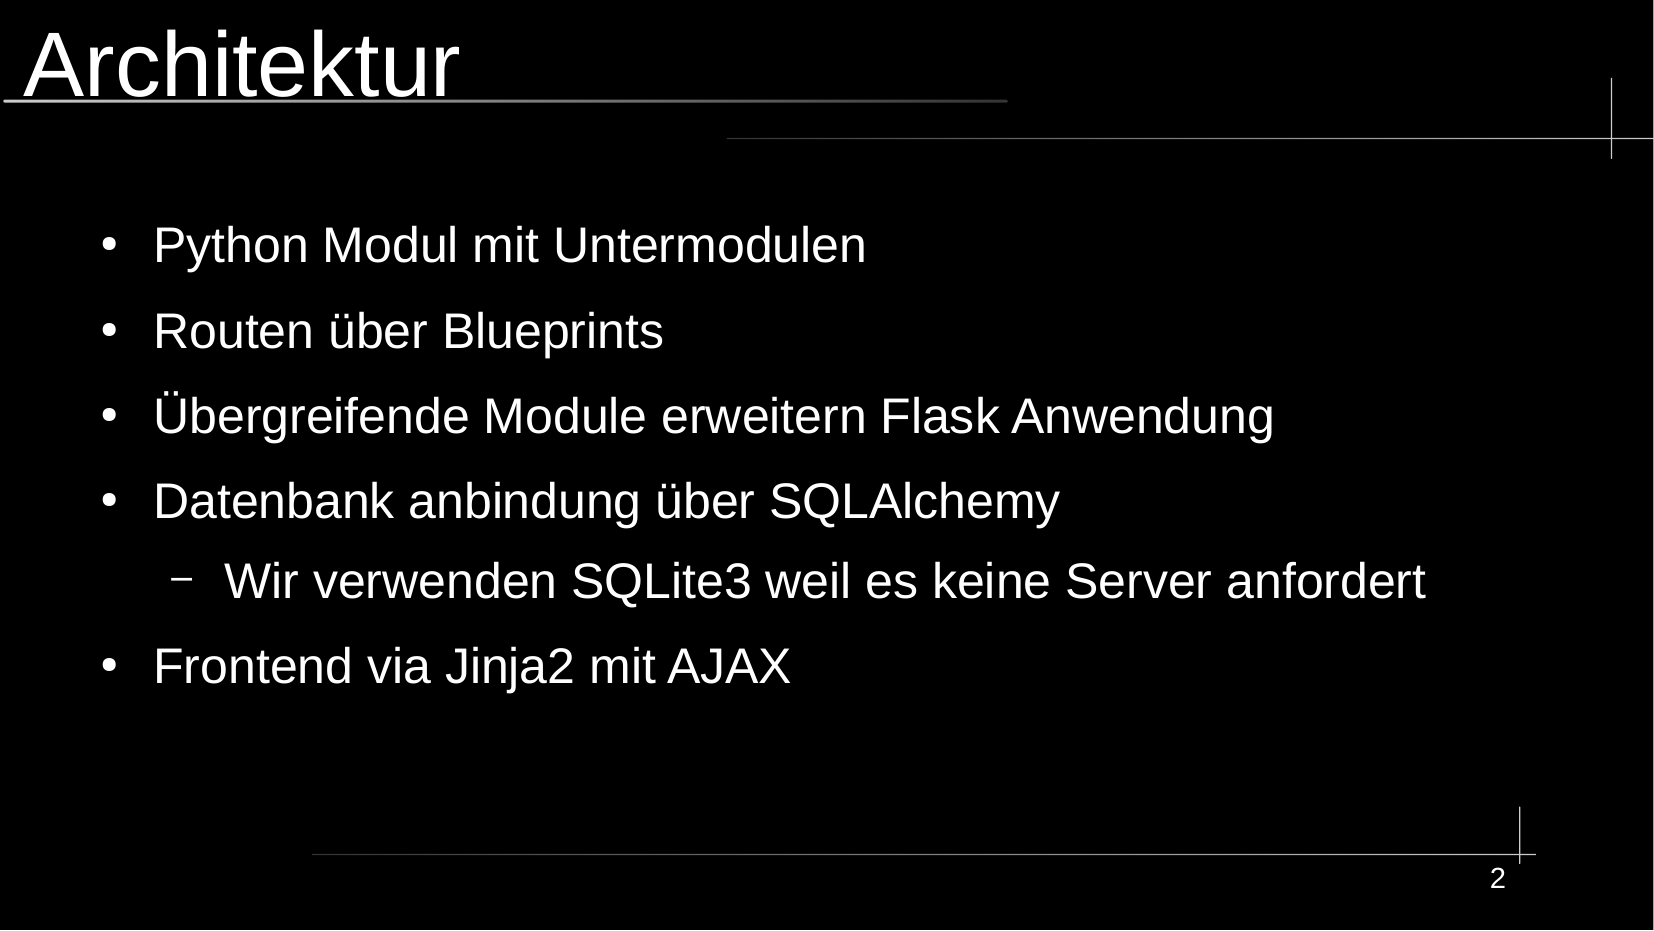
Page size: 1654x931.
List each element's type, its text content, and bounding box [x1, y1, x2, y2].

list Python Modul mit Untermodulen Routen über Blueprints Übergreifende Module erweitern Flask Anwendung Datenbank anbindung über SQLAlchemy Wir verwenden SQLite3 weil es keine Server anfordert Frontend via Jinja2 mit AJAX [82, 217, 1571, 758]
title Architektur [23, 11, 1589, 119]
